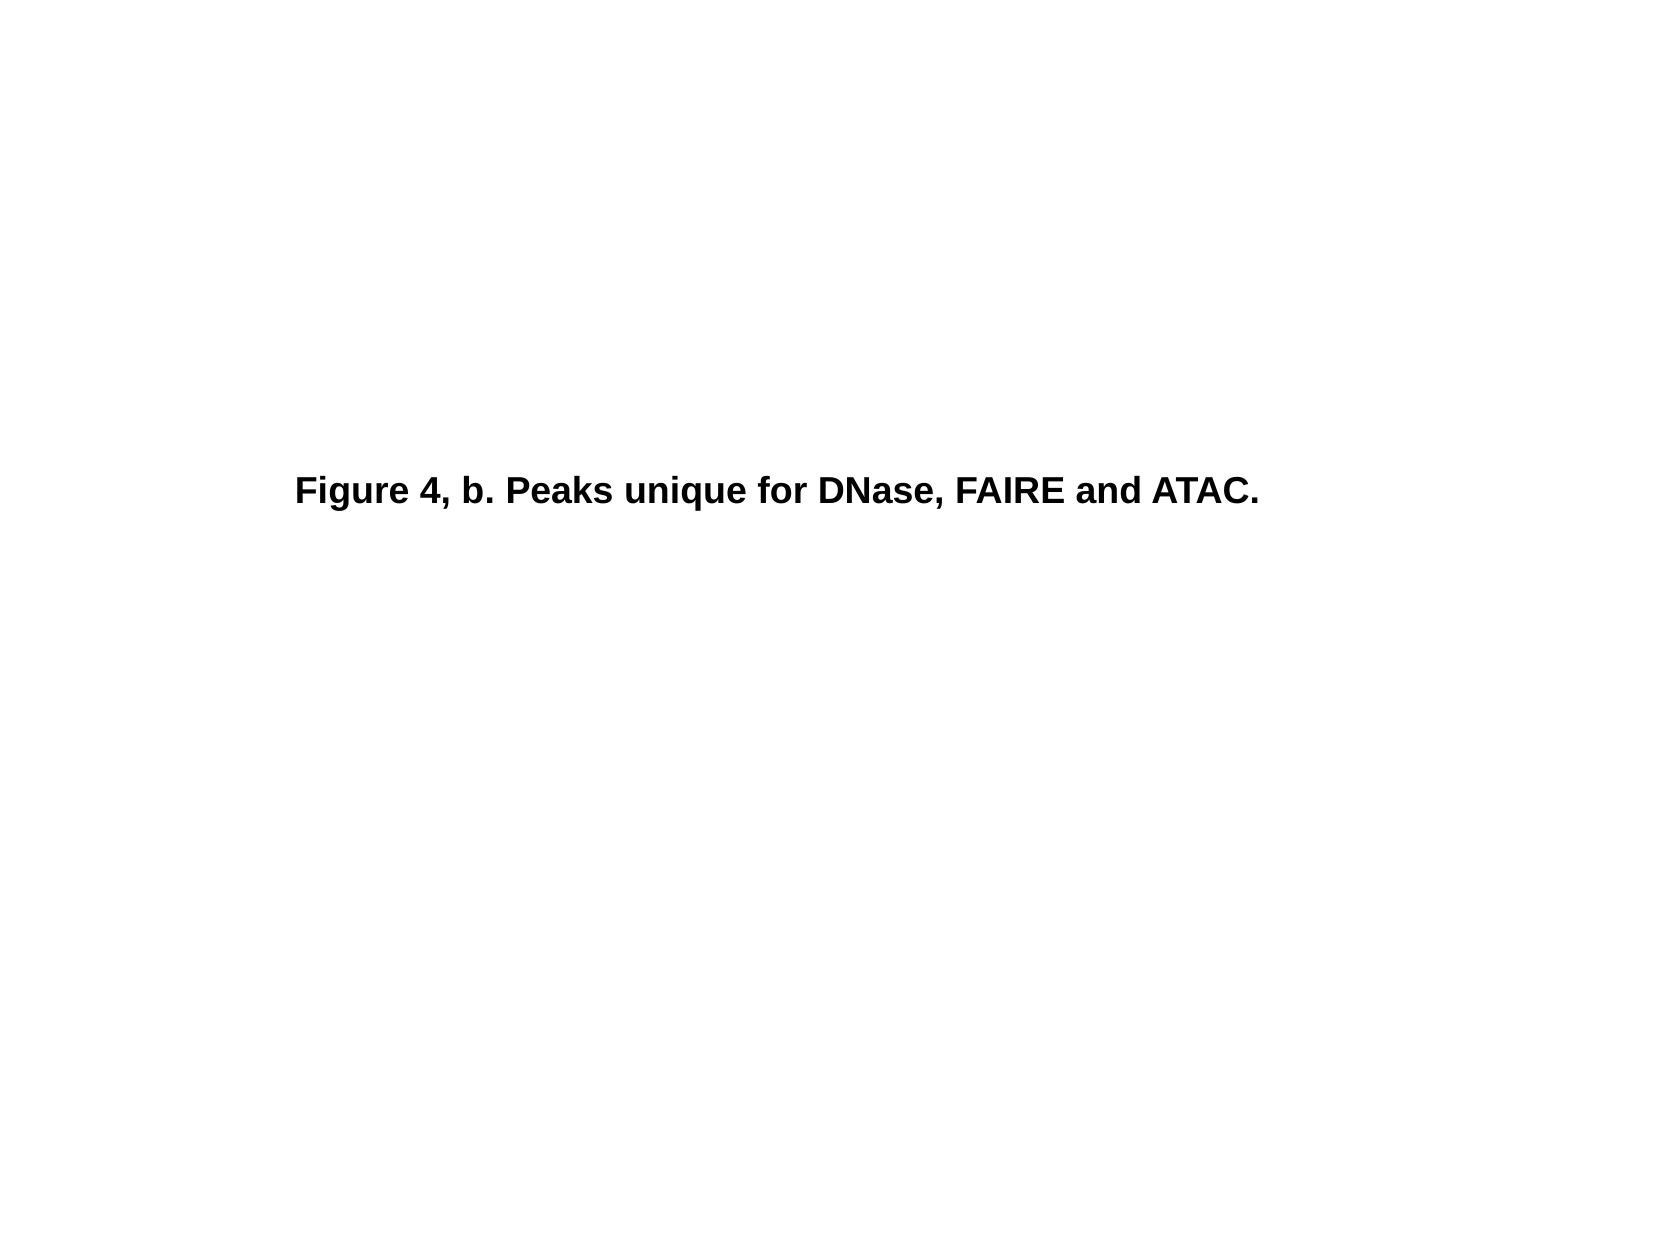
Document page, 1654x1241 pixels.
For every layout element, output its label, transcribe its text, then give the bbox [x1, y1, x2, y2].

text_box Figure 4, b. Peaks unique for DNase, FAIRE and ATAC. [280, 461, 1466, 519]
